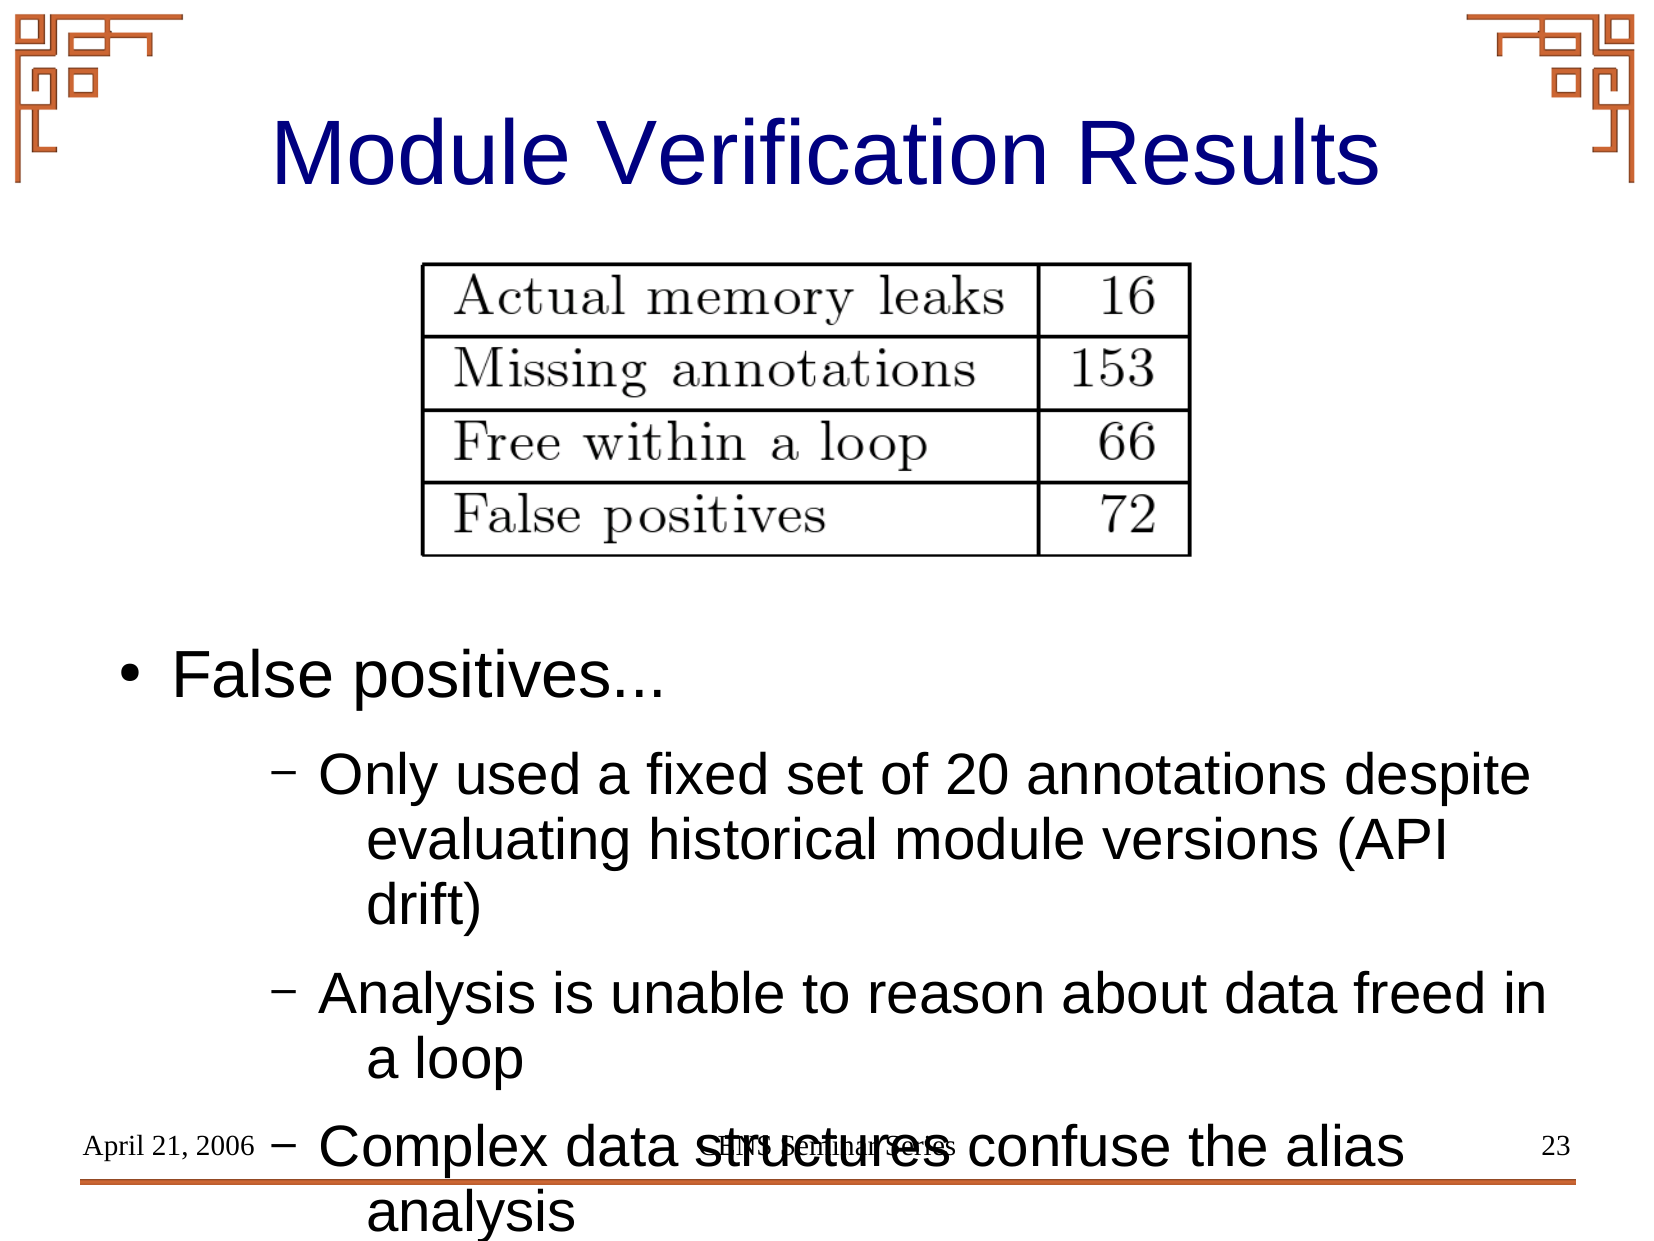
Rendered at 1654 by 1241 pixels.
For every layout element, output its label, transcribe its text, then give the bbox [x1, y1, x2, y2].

list False positives... Only used a fixed set of 20 annotations despite evaluating historical module versions (API drift) Analysis is unable to reason about data freed in a loop Complex data structures confuse the alias analysis [82, 637, 1571, 1126]
picture [412, 254, 1202, 563]
picture [80, 1179, 1576, 1185]
picture [0, 0, 194, 194]
title Module Verification Results [82, 49, 1571, 257]
picture [1456, 0, 1650, 194]
